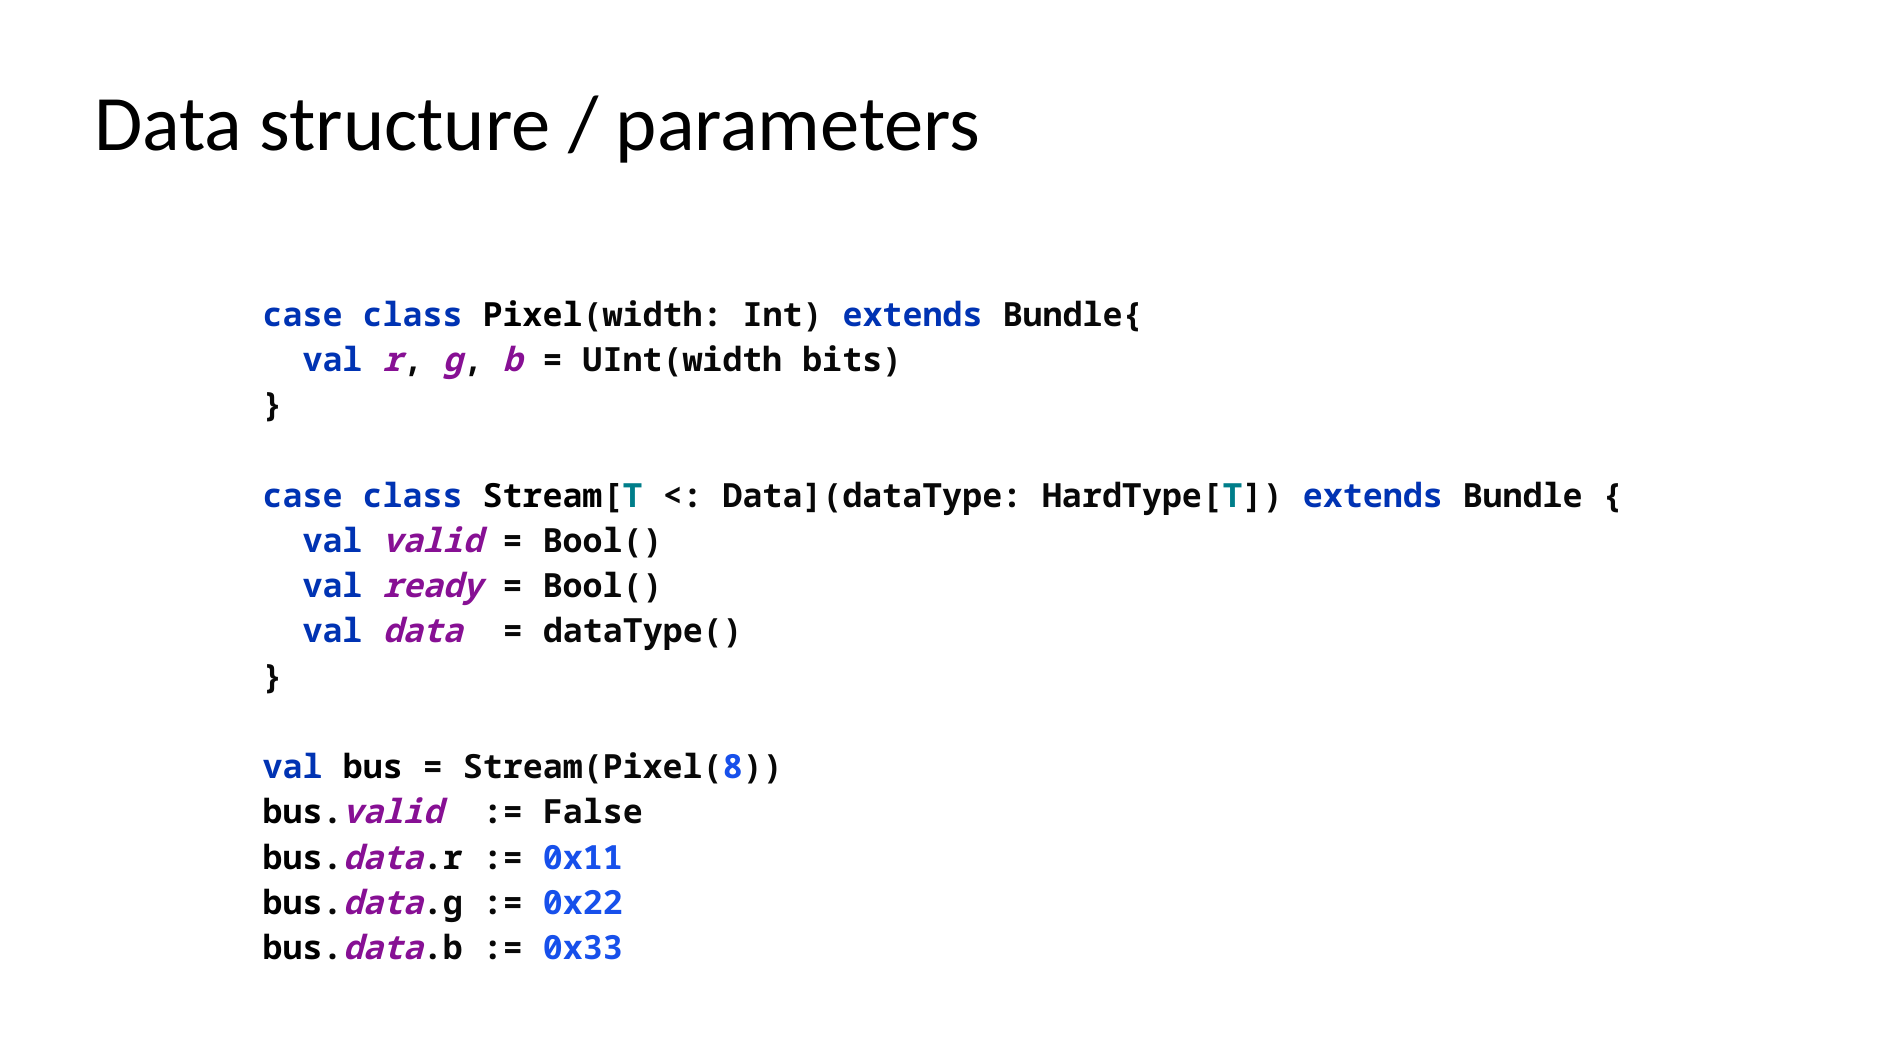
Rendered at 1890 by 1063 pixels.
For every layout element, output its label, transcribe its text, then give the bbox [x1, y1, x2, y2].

title Data structure / parameters [94, 42, 1796, 220]
text_box case class Pixel(width: Int) extends Bundle{ val r, g, b = UInt(width bits) } case class Stream[T <: Data](dataType: HardType[T]) extends Bundle { val valid = Bool() val ready = Bool() val data = dataType() } val bus = Stream(Pixel(8)) bus.valid := False bus.data.r := 0x11 bus.data.g := 0x22 bus.data.b := 0x33 [248, 283, 1772, 864]
